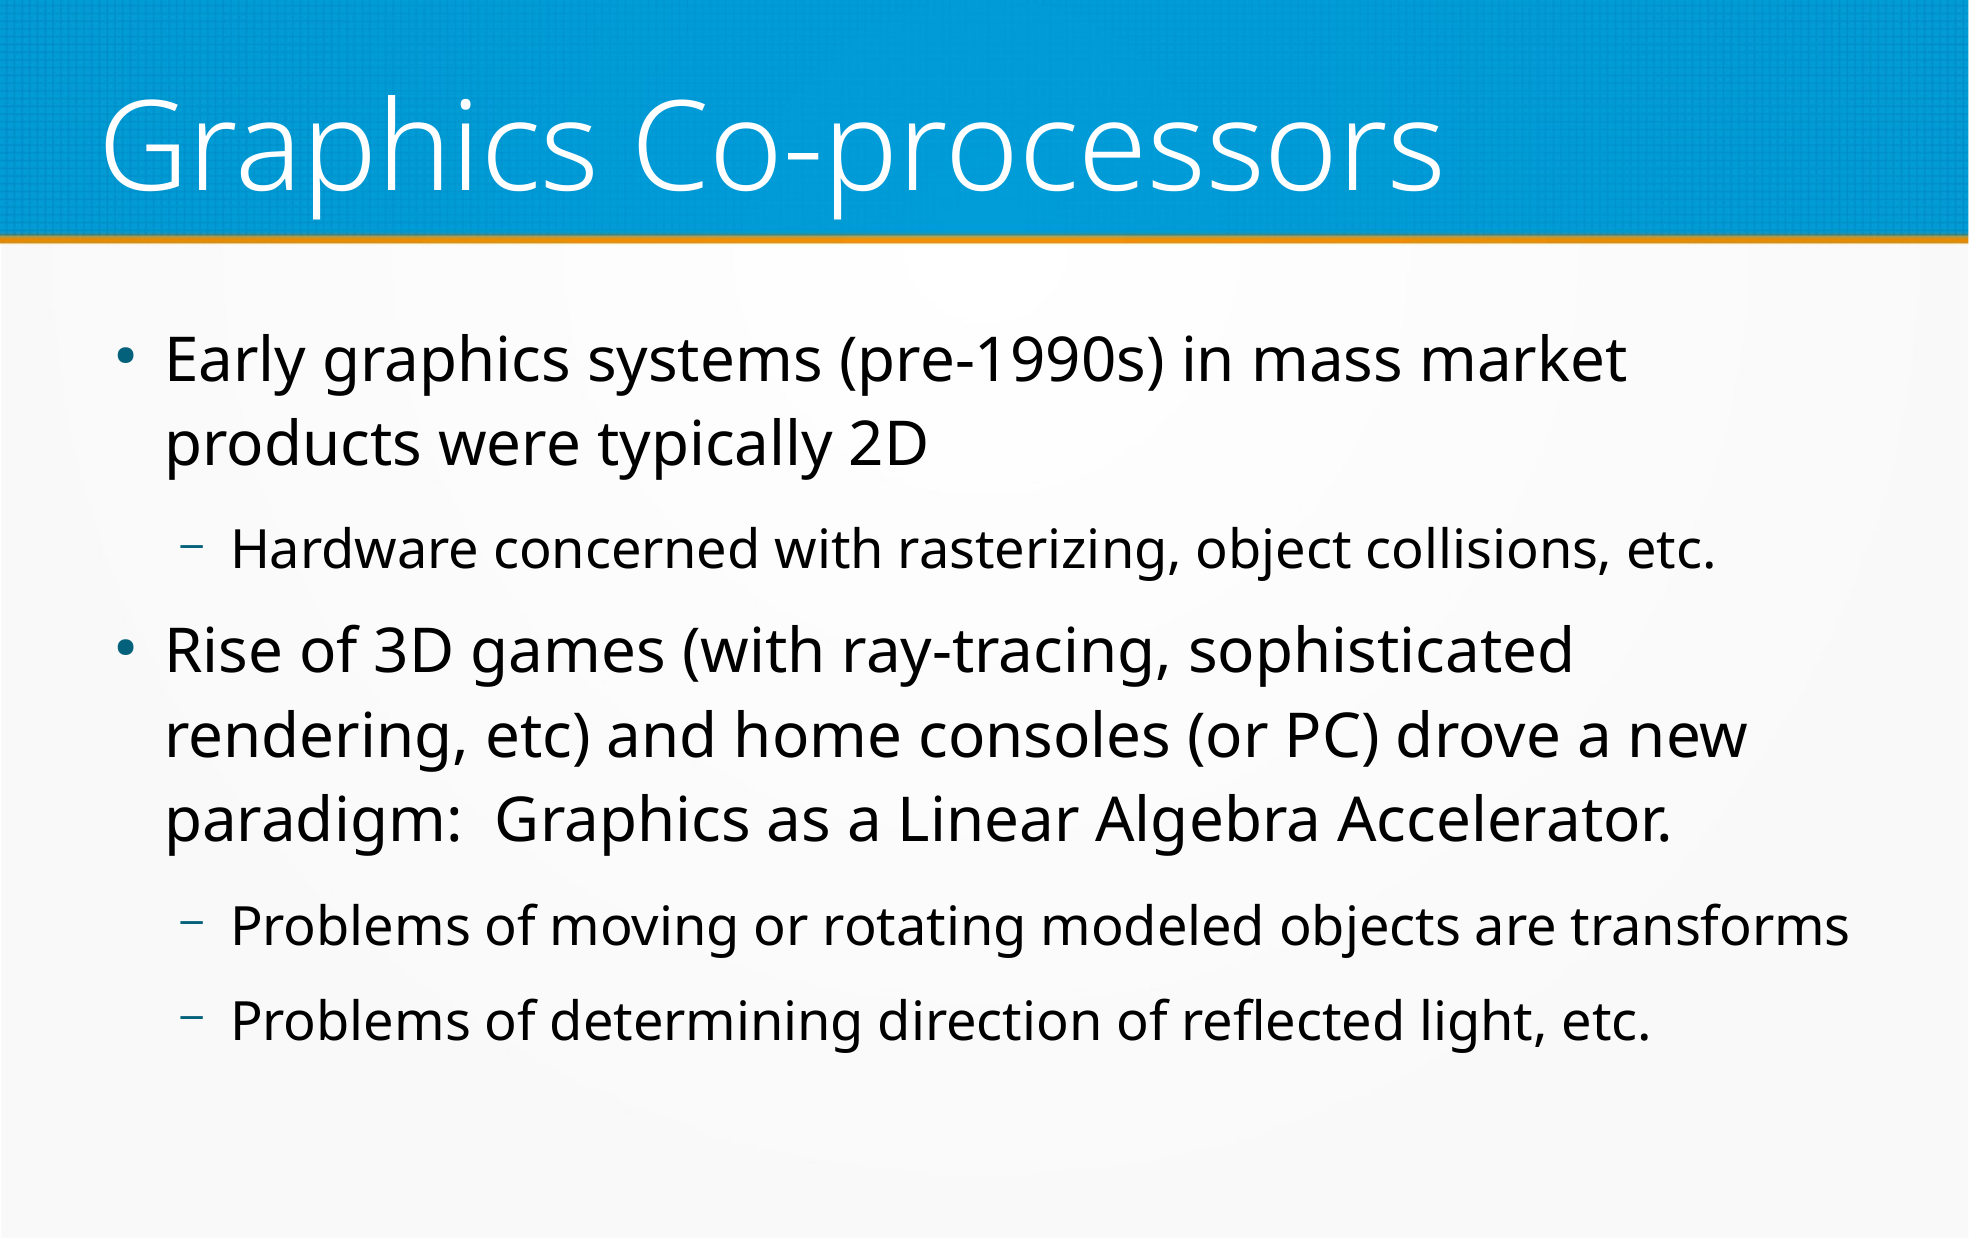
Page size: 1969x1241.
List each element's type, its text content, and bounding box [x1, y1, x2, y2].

title Graphics Co-processors [98, 19, 1870, 227]
picture [0, 233, 1969, 1241]
list Early graphics systems (pre-1990s) in mass market products were typically 2D Hardware concerned with rasterizing, object collisions, etc. Rise of 3D games (with ray-tracing, sophisticated rendering, etc) and home consoles (or PC) drove a new paradigm: Graphics as a Linear Algebra Accelerator. Problems of moving or rotating modeled objects are transforms Problems of determining direction of reflected light, etc. [98, 315, 1861, 1081]
